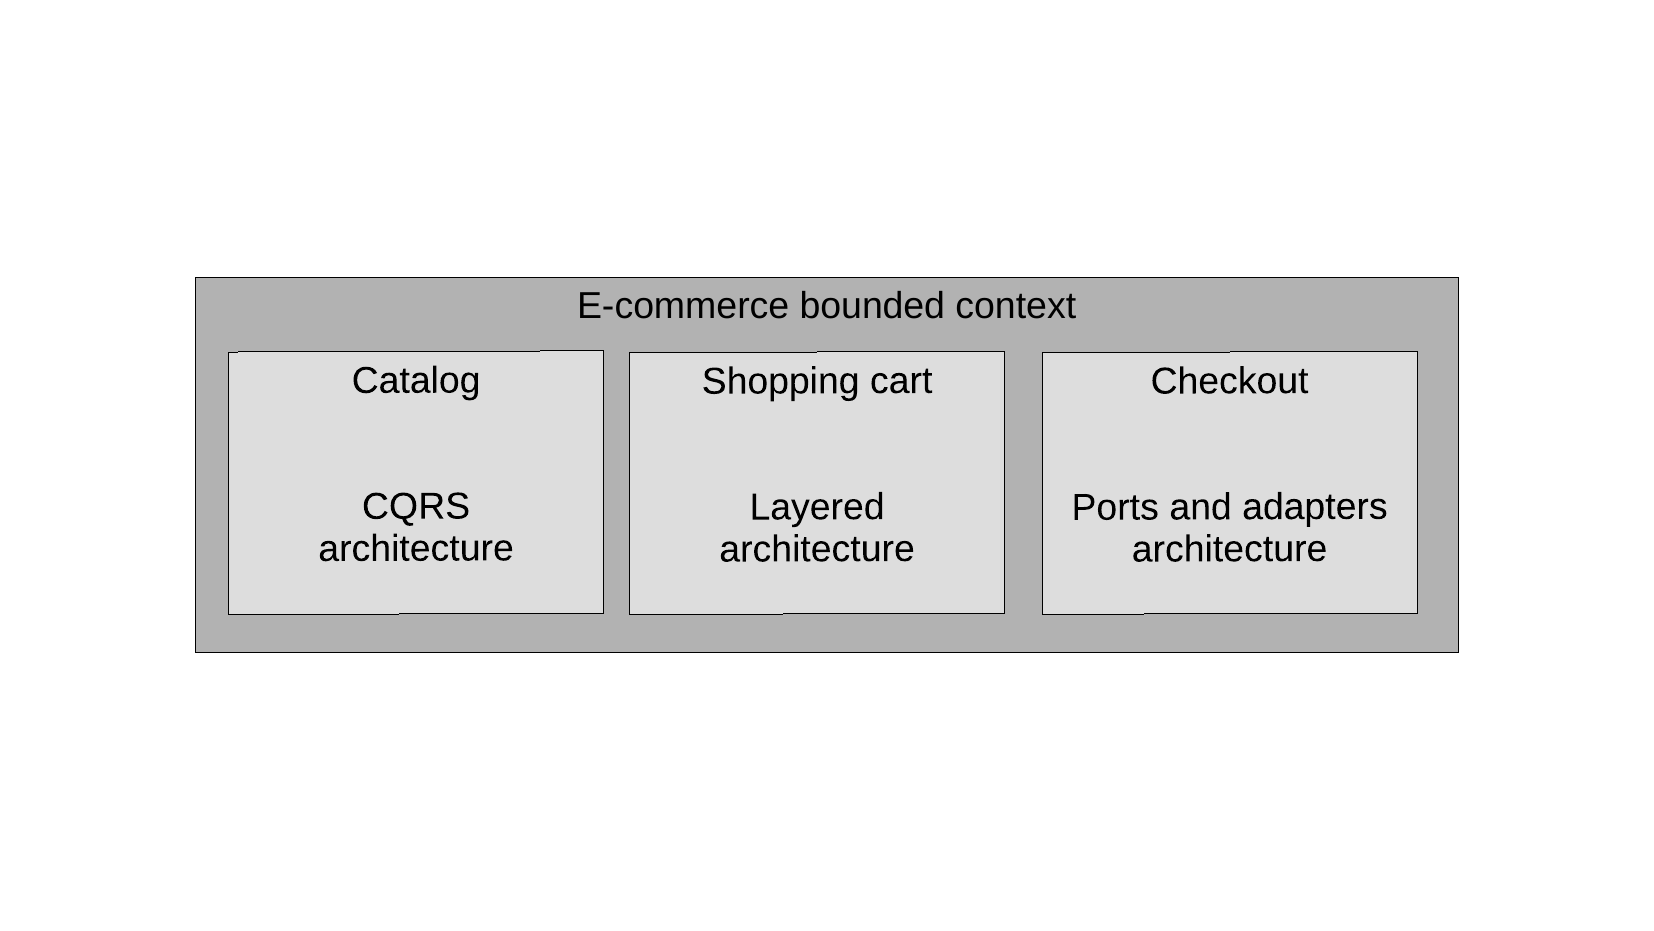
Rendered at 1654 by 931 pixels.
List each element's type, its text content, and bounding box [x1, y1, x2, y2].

text_box [167, 236, 1486, 687]
text_box Shopping cart Layered architecture [629, 351, 1005, 615]
text_box Catalog CQRS architecture [228, 350, 604, 615]
text_box E-commerce bounded context [195, 277, 1459, 653]
text_box Checkout Ports and adapters architecture [1042, 351, 1418, 615]
